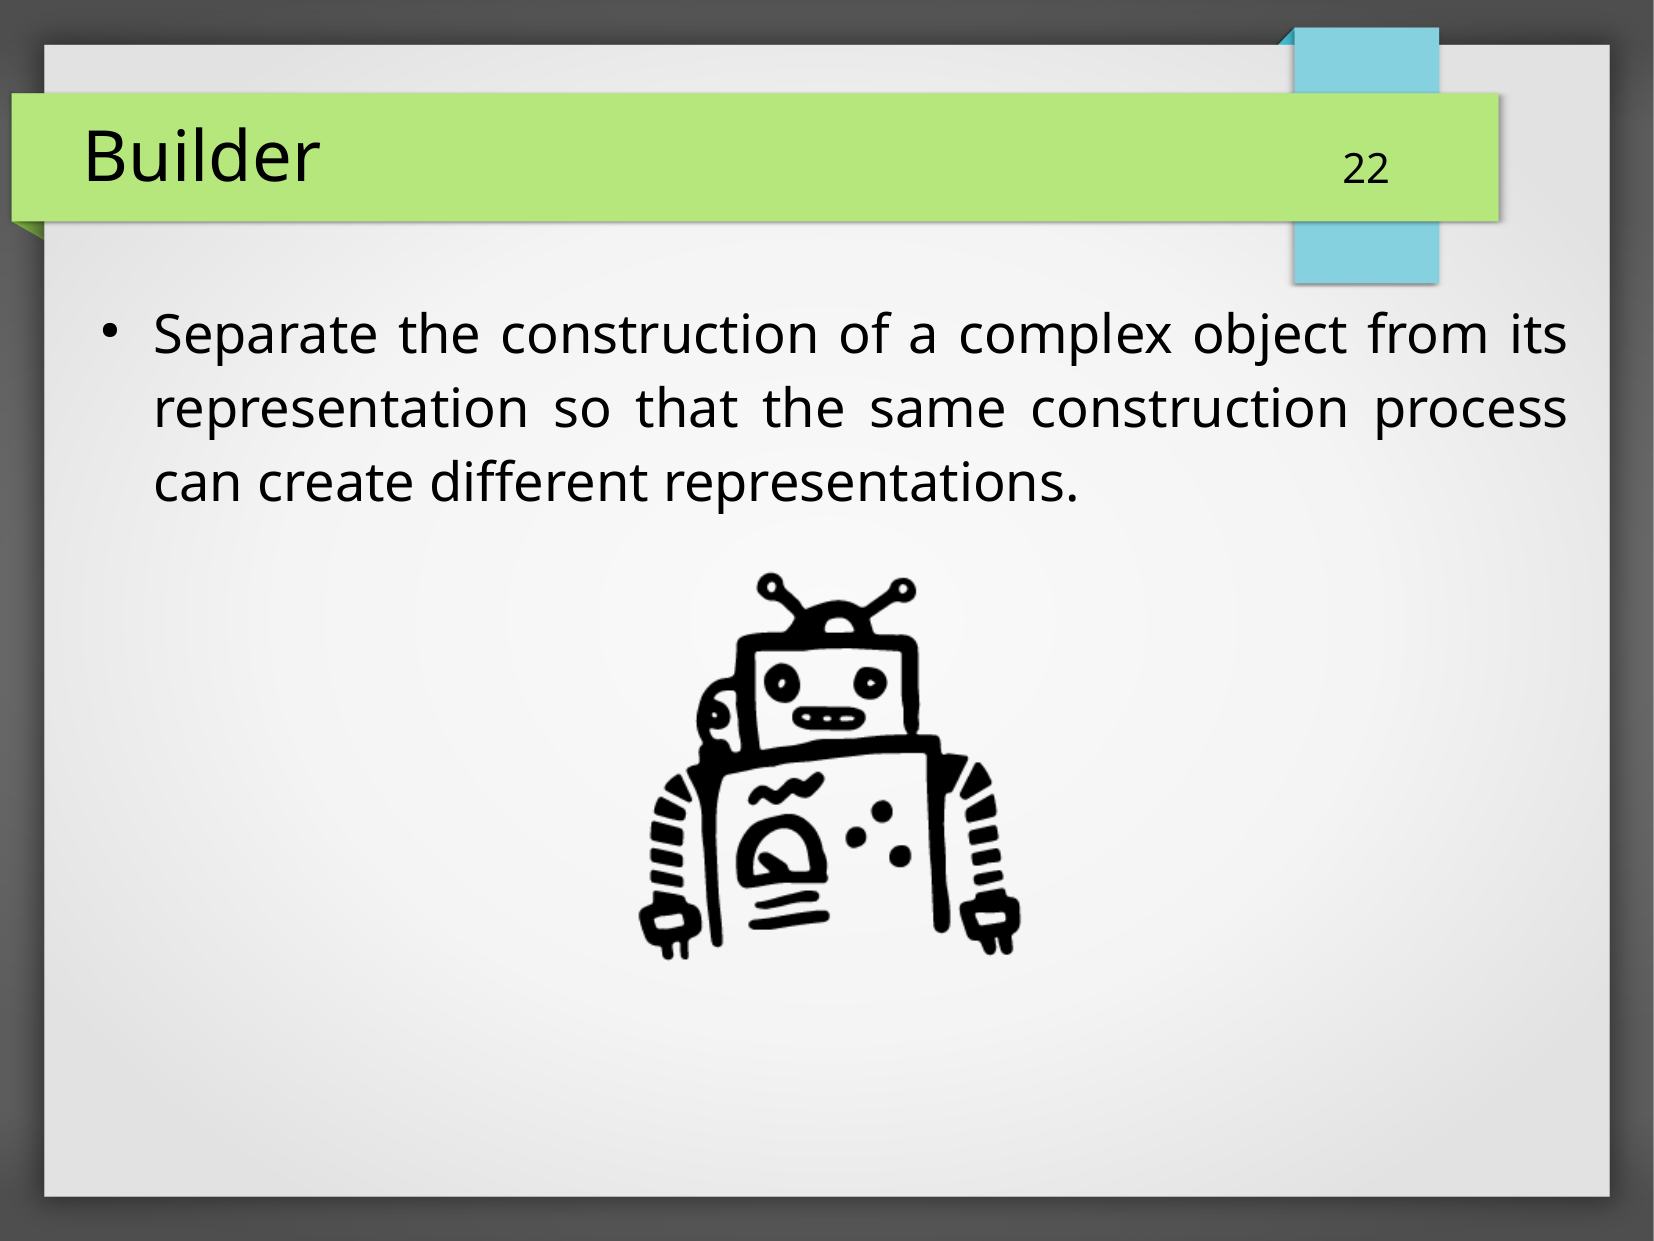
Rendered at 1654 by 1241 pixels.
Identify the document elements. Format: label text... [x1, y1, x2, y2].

title Builder [82, 94, 1264, 213]
text_box <number> [1254, 131, 1479, 207]
list Separate the construction of a complex object from its representation so that the same construction process can create different representations. [82, 295, 1571, 1015]
picture [0, 0, 1654, 1241]
